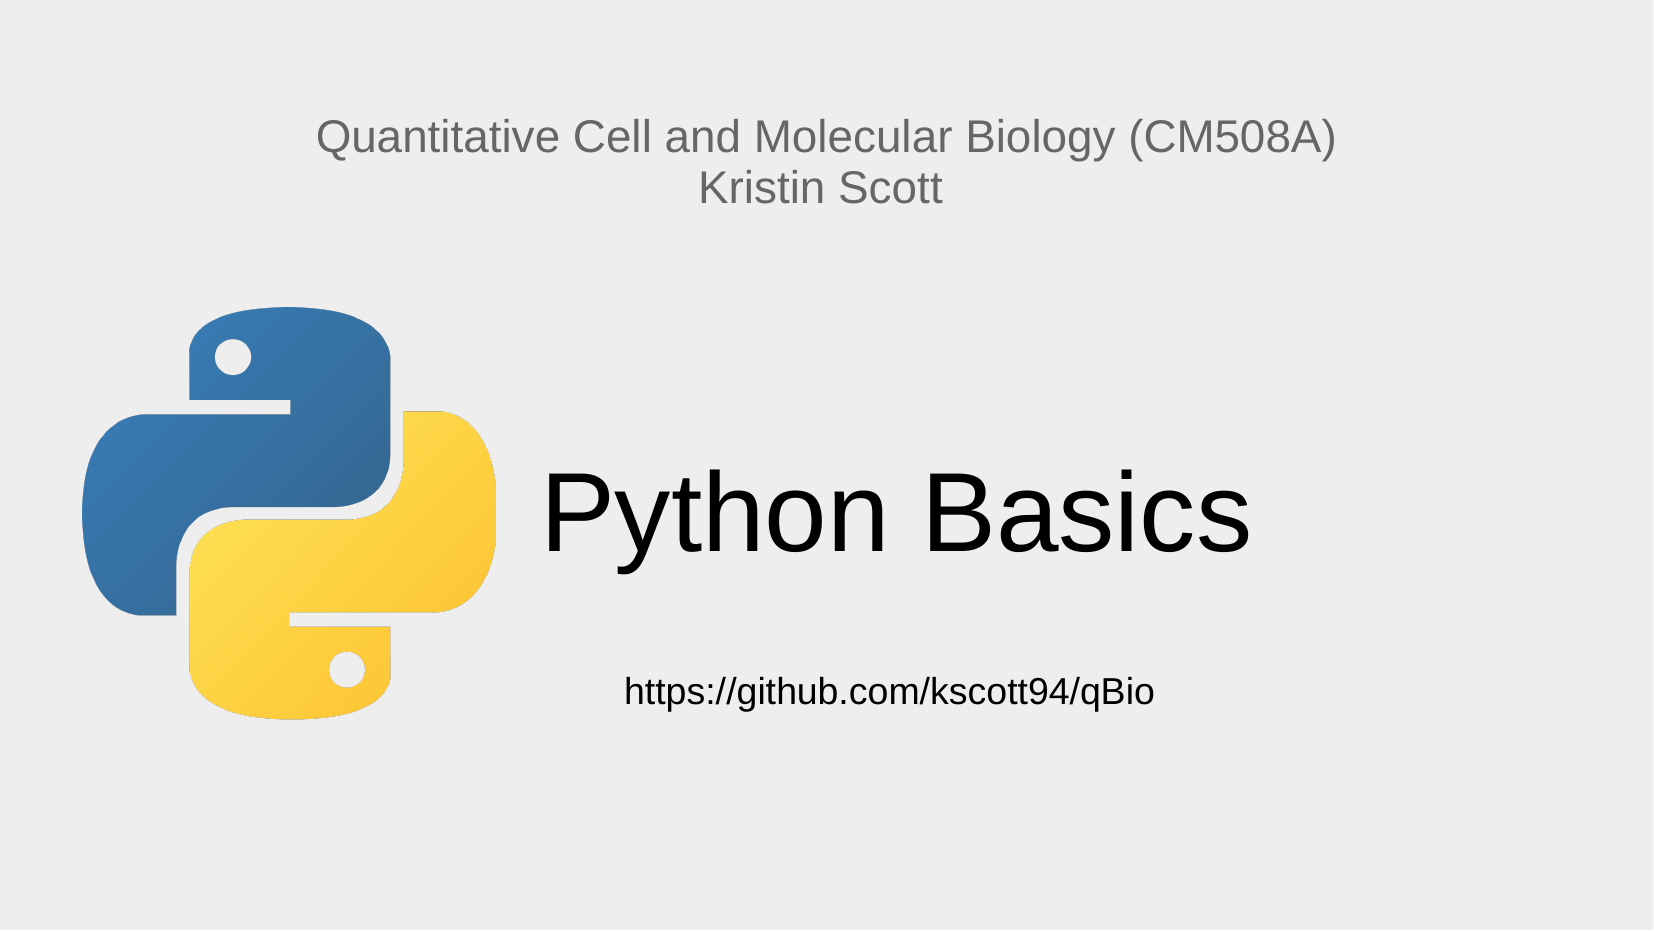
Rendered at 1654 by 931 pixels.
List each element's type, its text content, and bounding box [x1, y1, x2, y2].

title Quantitative Cell and Molecular Biology (CM508A) Kristin Scott [82, 84, 1571, 241]
subtitle Python Basics [540, 450, 1291, 616]
text_box https://github.com/kscott94/qBio [609, 663, 1171, 721]
picture [82, 307, 496, 721]
